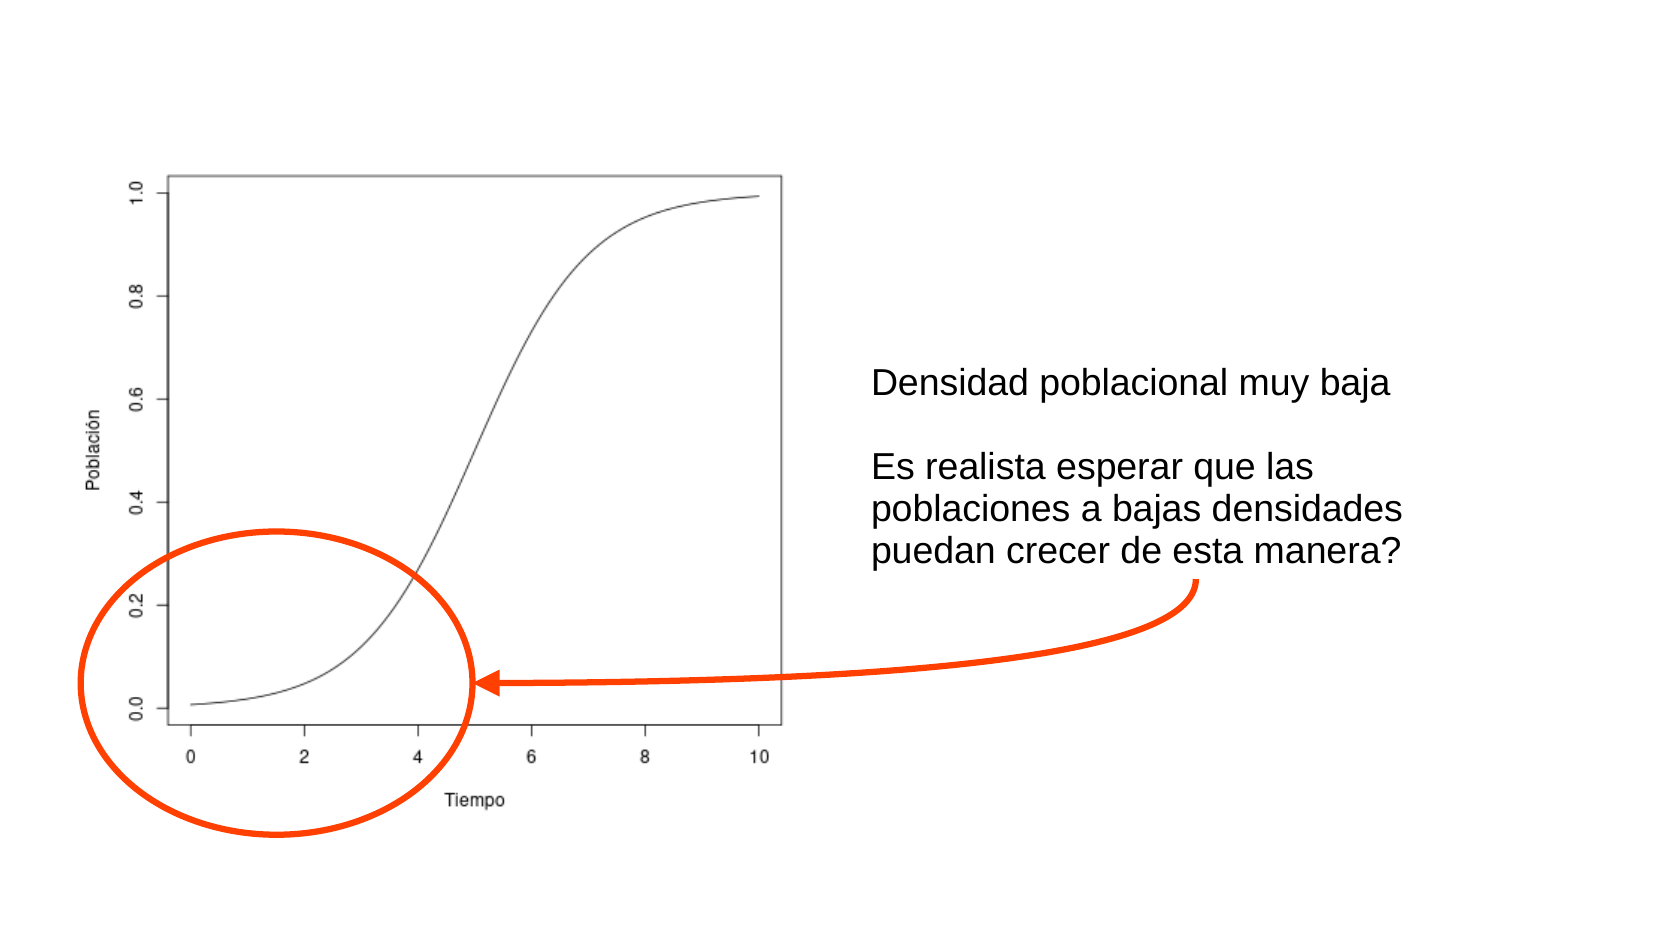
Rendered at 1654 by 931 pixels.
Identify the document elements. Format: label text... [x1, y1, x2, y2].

picture [84, 535, 469, 831]
picture [80, 712, 232, 835]
picture [80, 88, 827, 680]
text_box Densidad poblacional muy baja Es realista esperar que las poblaciones a bajas densidades puedan crecer de esta manera? [856, 354, 1536, 580]
picture [321, 678, 827, 835]
